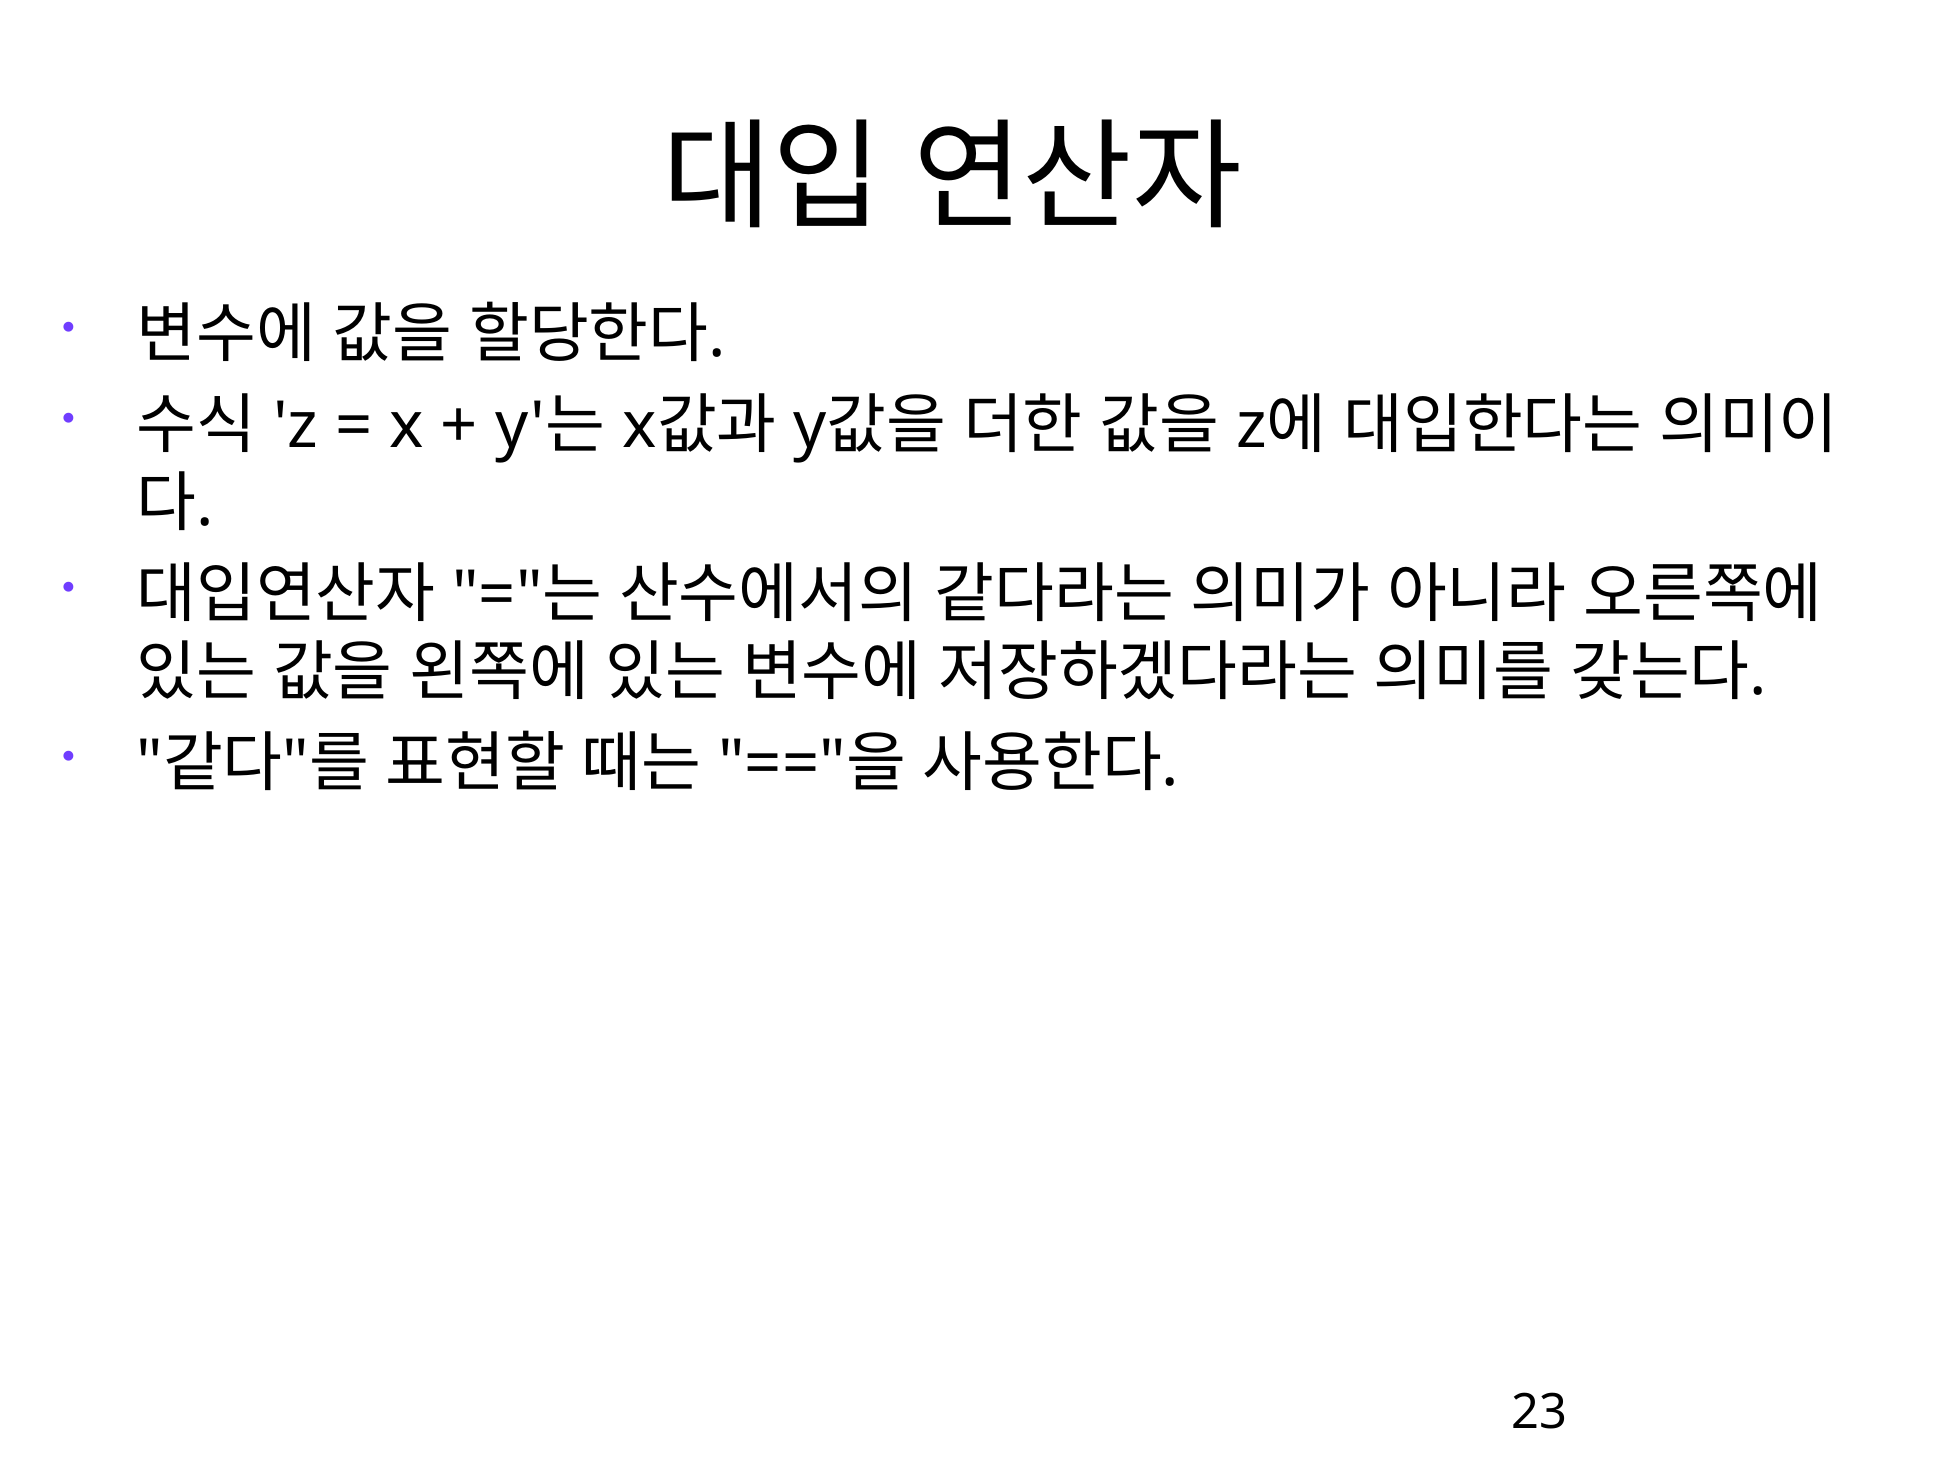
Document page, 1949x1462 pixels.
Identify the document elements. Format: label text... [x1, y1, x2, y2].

title 대입 연산자 [156, 92, 1749, 255]
list 변수에 값을 할당한다. 수식 'z = x + y'는 x값과 y값을 더한 값을 z에 대입한다는 의미이다. 대입연산자 "="는 산수에서의 같다라는 의미가 아니라 오른쪽에 있는 값을 왼쪽에 있는 변수에 저장하겠다라는 의미를 갖는다. "같다"를 표현할 때는 "=="을 사용한다. [48, 284, 1897, 1343]
slide_number <숫자> [1496, 1372, 1899, 1462]
